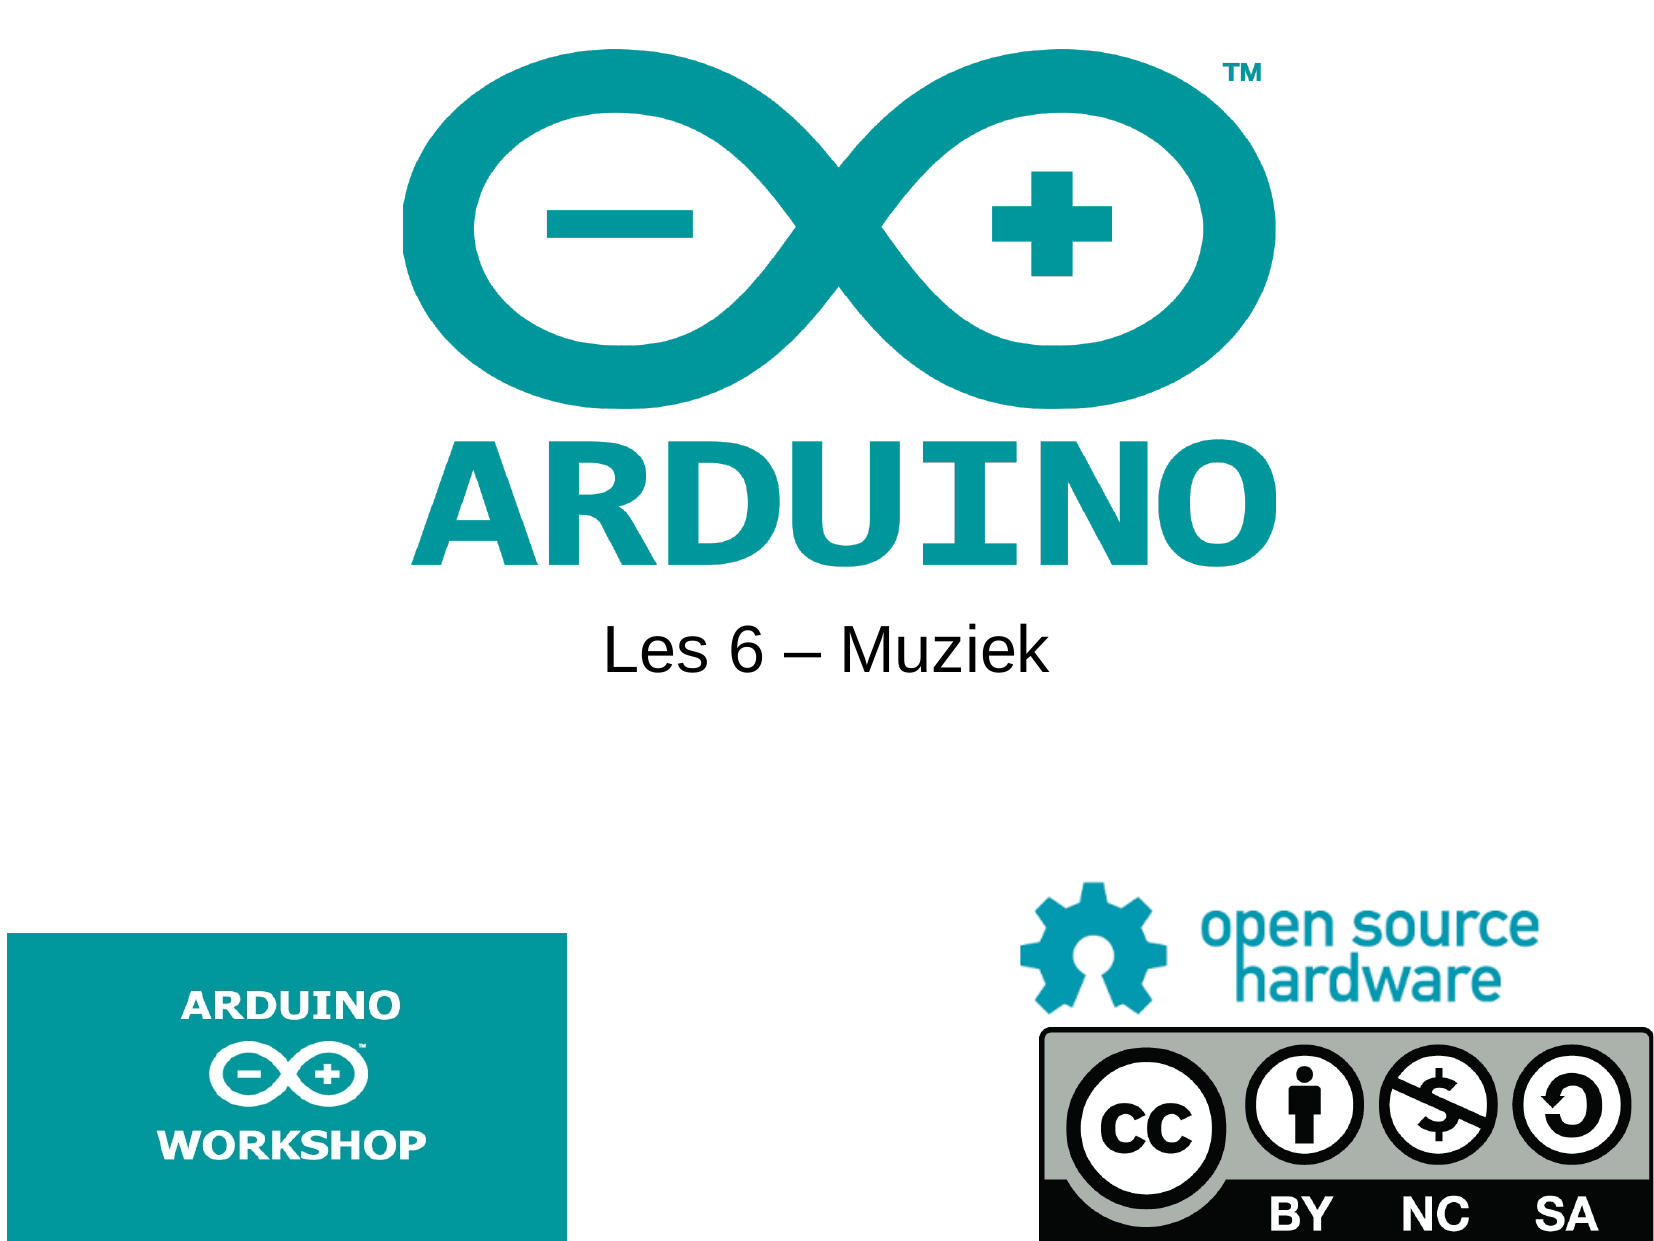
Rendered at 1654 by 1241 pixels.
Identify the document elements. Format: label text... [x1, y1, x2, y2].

picture [7, 933, 567, 1241]
picture [980, 850, 1654, 1241]
picture [403, 49, 1276, 567]
subtitle Les 6 – Muziek [82, 89, 1571, 1211]
